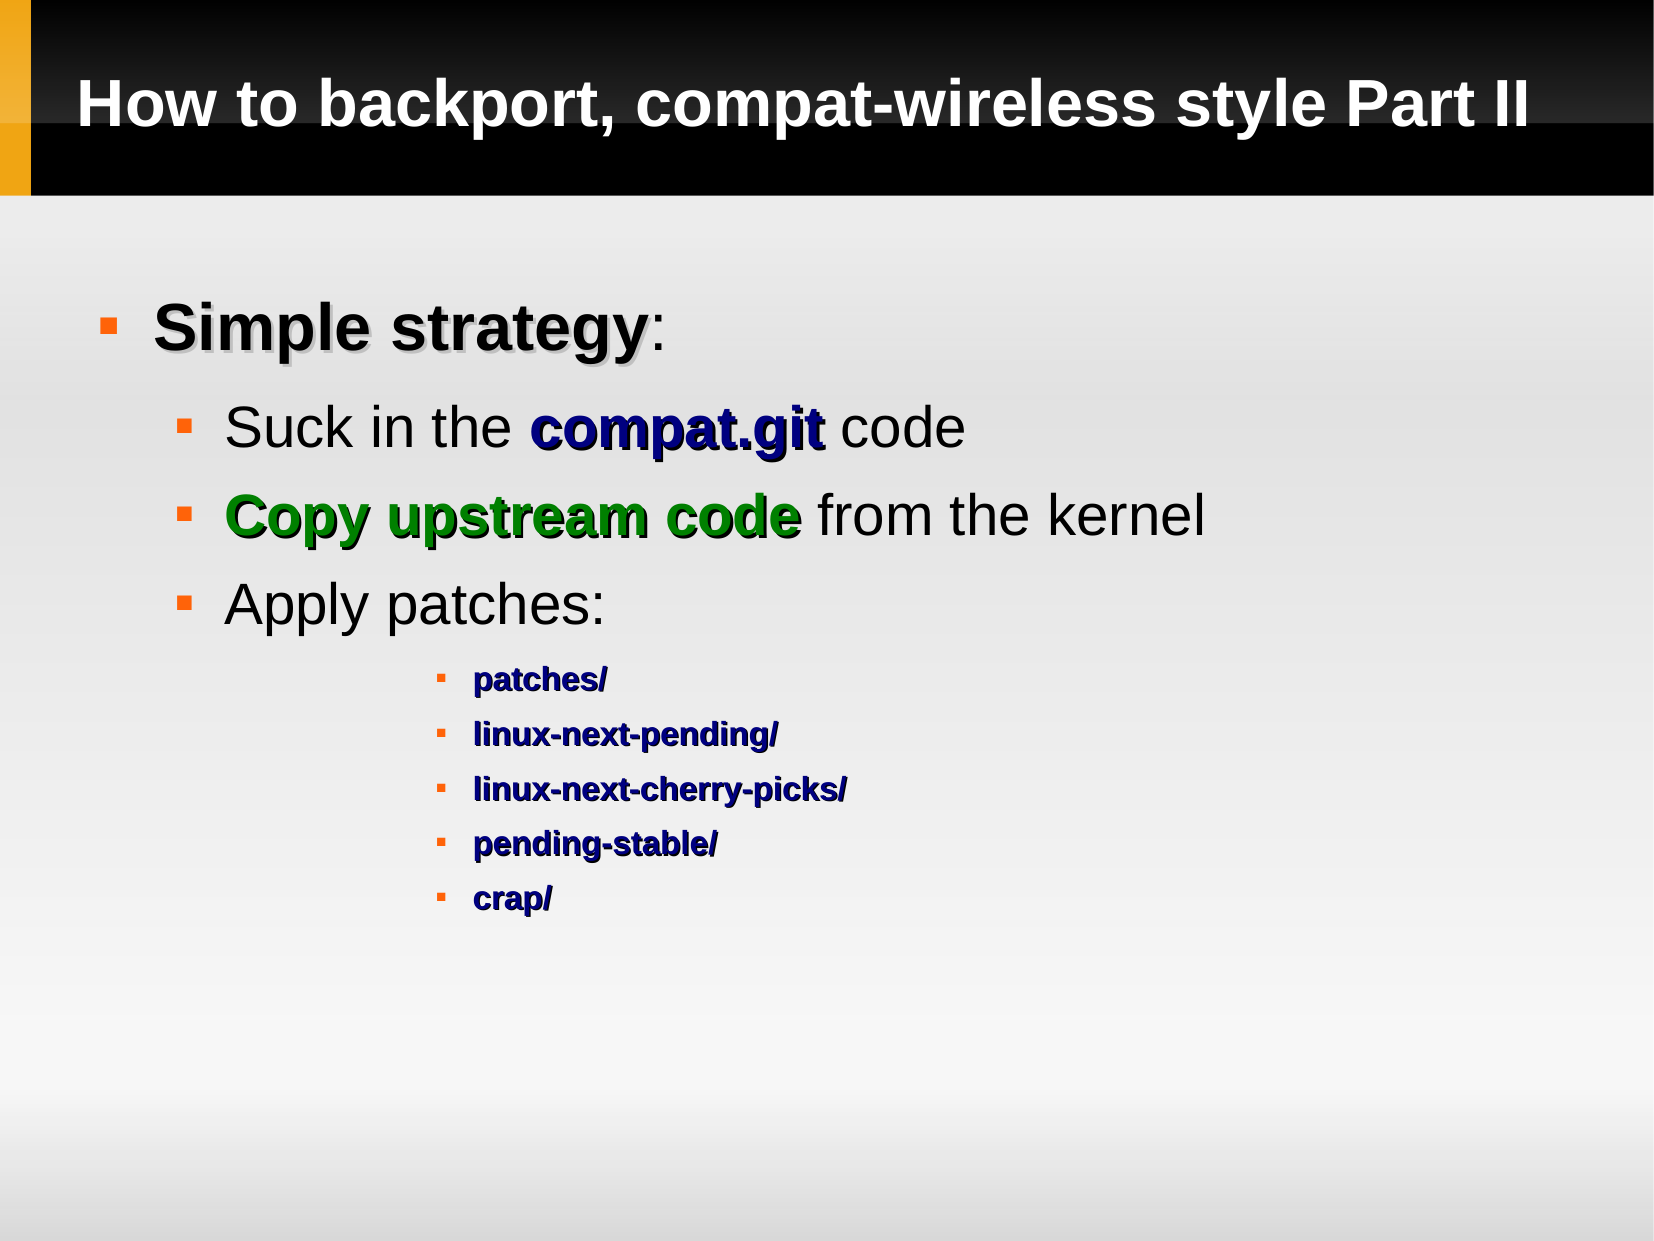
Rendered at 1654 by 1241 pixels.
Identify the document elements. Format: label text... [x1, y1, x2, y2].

title How to backport, compat-wireless style Part II [76, 0, 1565, 208]
picture [0, 0, 1654, 1241]
list Simple strategy: Suck in the compat.git code Copy upstream code from the kernel Apply patches: patches/ linux-next-pending/ linux-next-cherry-picks/ pending-stable/ crap/ [82, 290, 1571, 1109]
